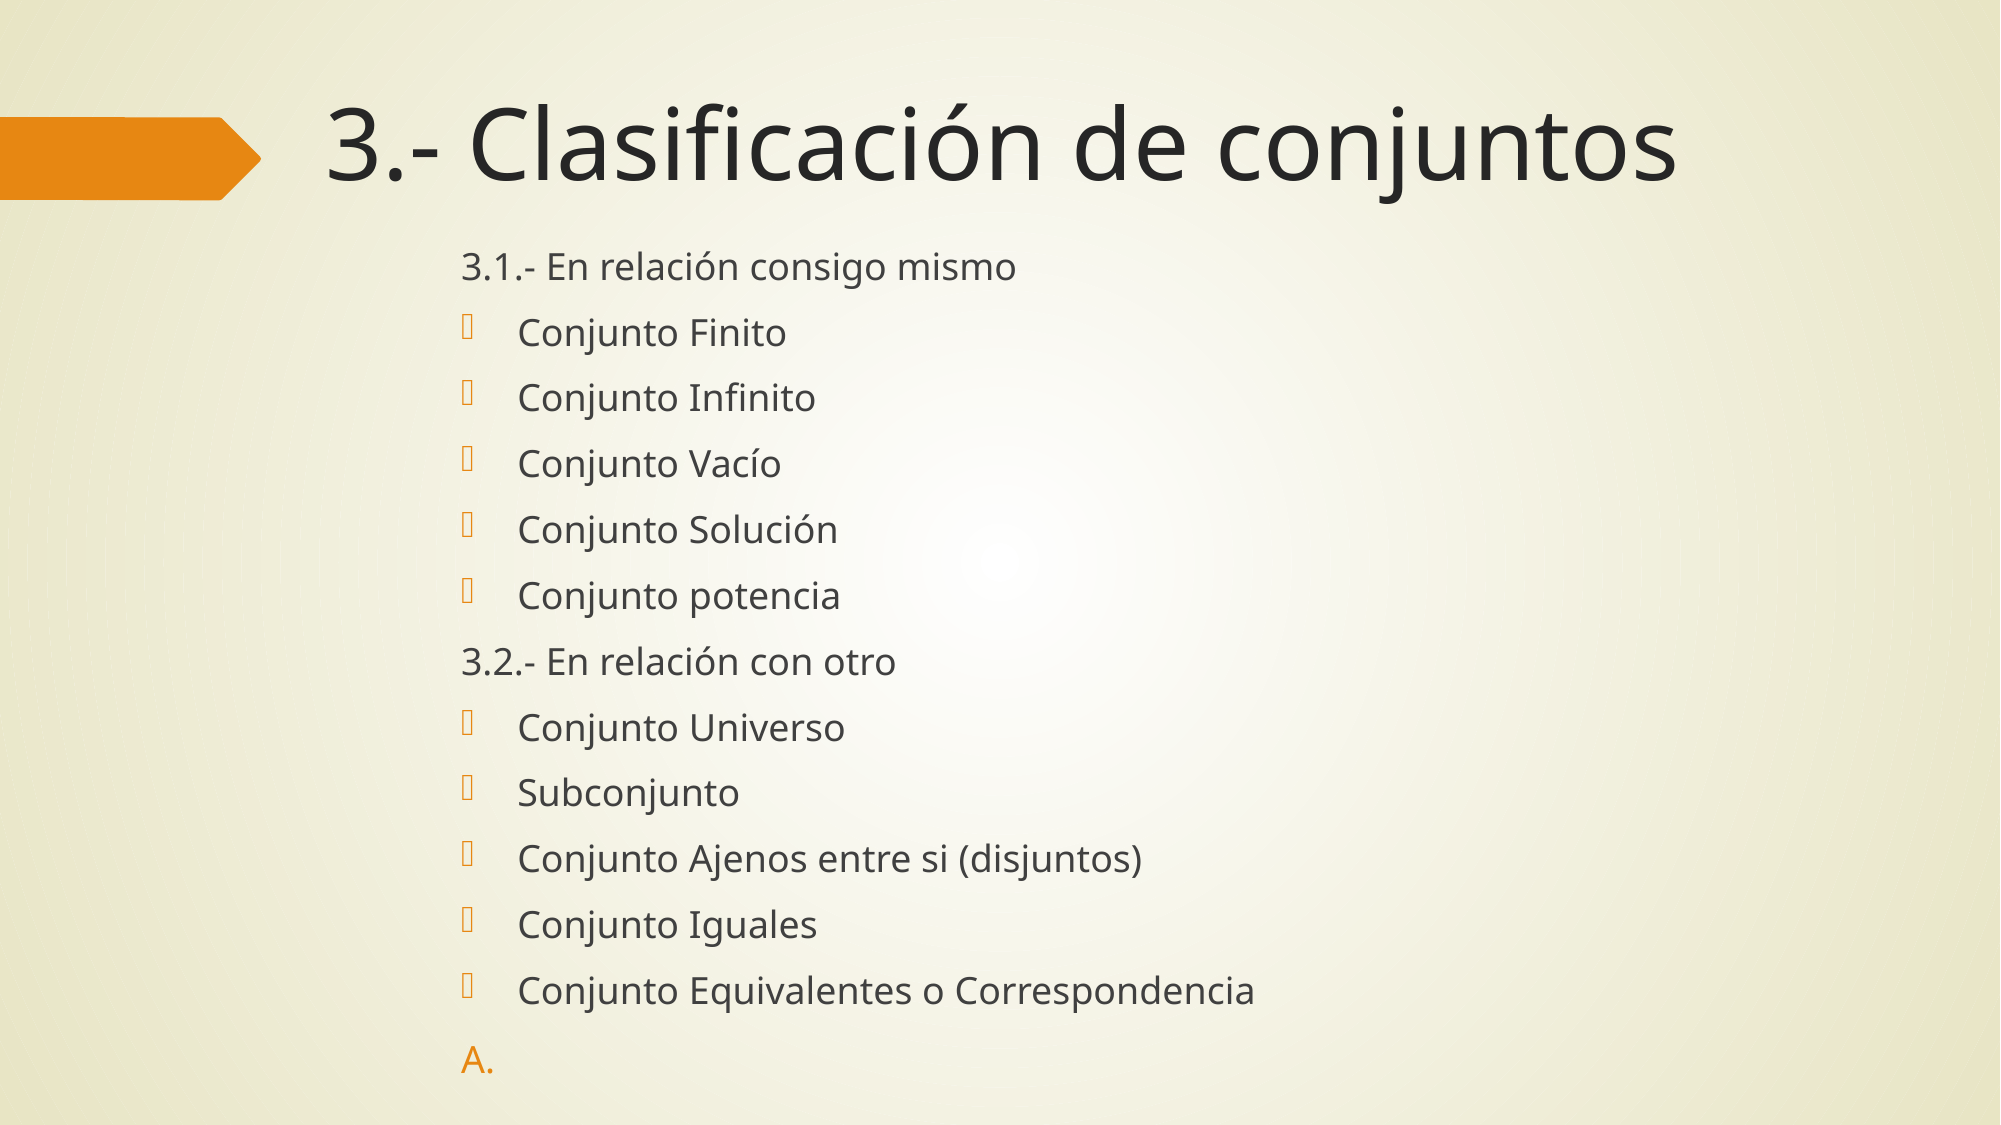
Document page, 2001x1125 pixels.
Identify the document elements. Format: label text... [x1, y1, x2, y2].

title 3.- Clasificación de conjuntos [310, 73, 1782, 182]
list 3.1.- En relación consigo mismo Conjunto Finito Conjunto Infinito Conjunto Vacío Conjunto Solución Conjunto potencia 3.2.- En relación con otro Conjunto Universo Subconjunto Conjunto Ajenos entre si (disjuntos) Conjunto Iguales Conjunto Equivalentes o Correspondencia [445, 235, 1697, 1074]
